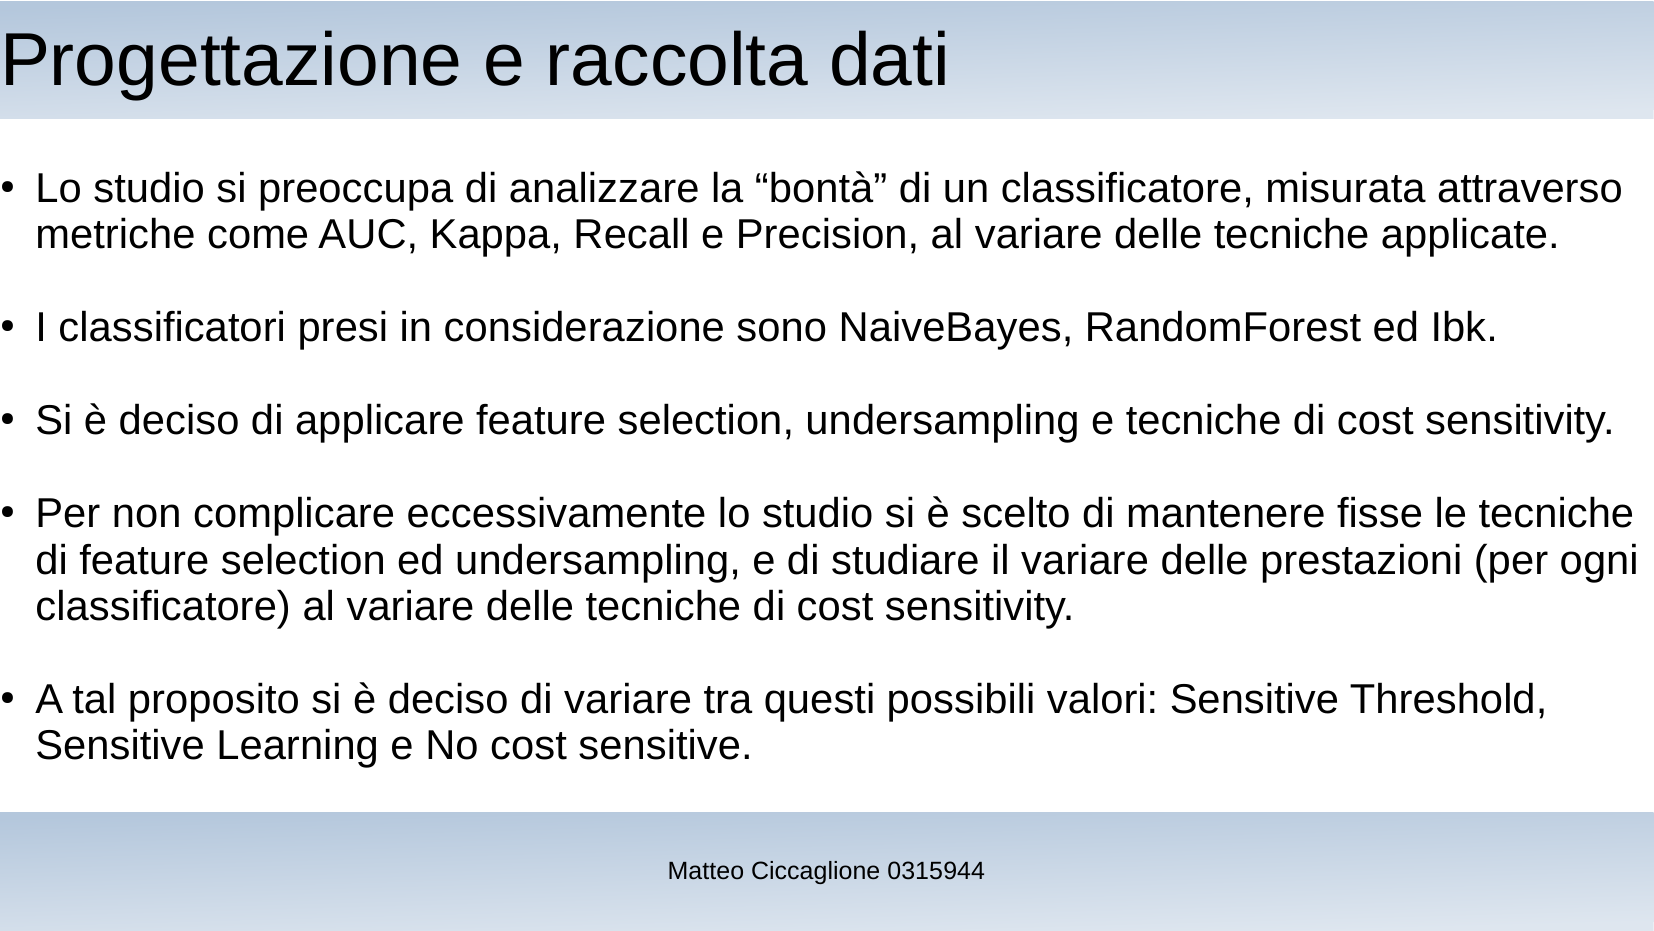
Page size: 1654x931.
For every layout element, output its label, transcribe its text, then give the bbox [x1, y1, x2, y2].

title Matteo Ciccaglione 0315944 [0, 812, 1654, 931]
subtitle Lo studio si preoccupa di analizzare la “bontà” di un classificatore, misurata attraverso metriche come AUC, Kappa, Recall e Precision, al variare delle tecniche applicate. I classificatori presi in considerazione sono NaiveBayes, RandomForest ed Ibk. Si è deciso di applicare feature selection, undersampling e tecniche di cost sensitivity. Per non complicare eccessivamente lo studio si è scelto di mantenere fisse le tecniche di feature selection ed undersampling, e di studiare il variare delle prestazioni (per ogni classificatore) al variare delle tecniche di cost sensitivity. A tal proposito si è deciso di variare tra questi possibili valori: Sensitive Threshold, Sensitive Learning e No cost sensitive. [0, 119, 1654, 812]
title Progettazione e raccolta dati [0, 1, 1654, 119]
